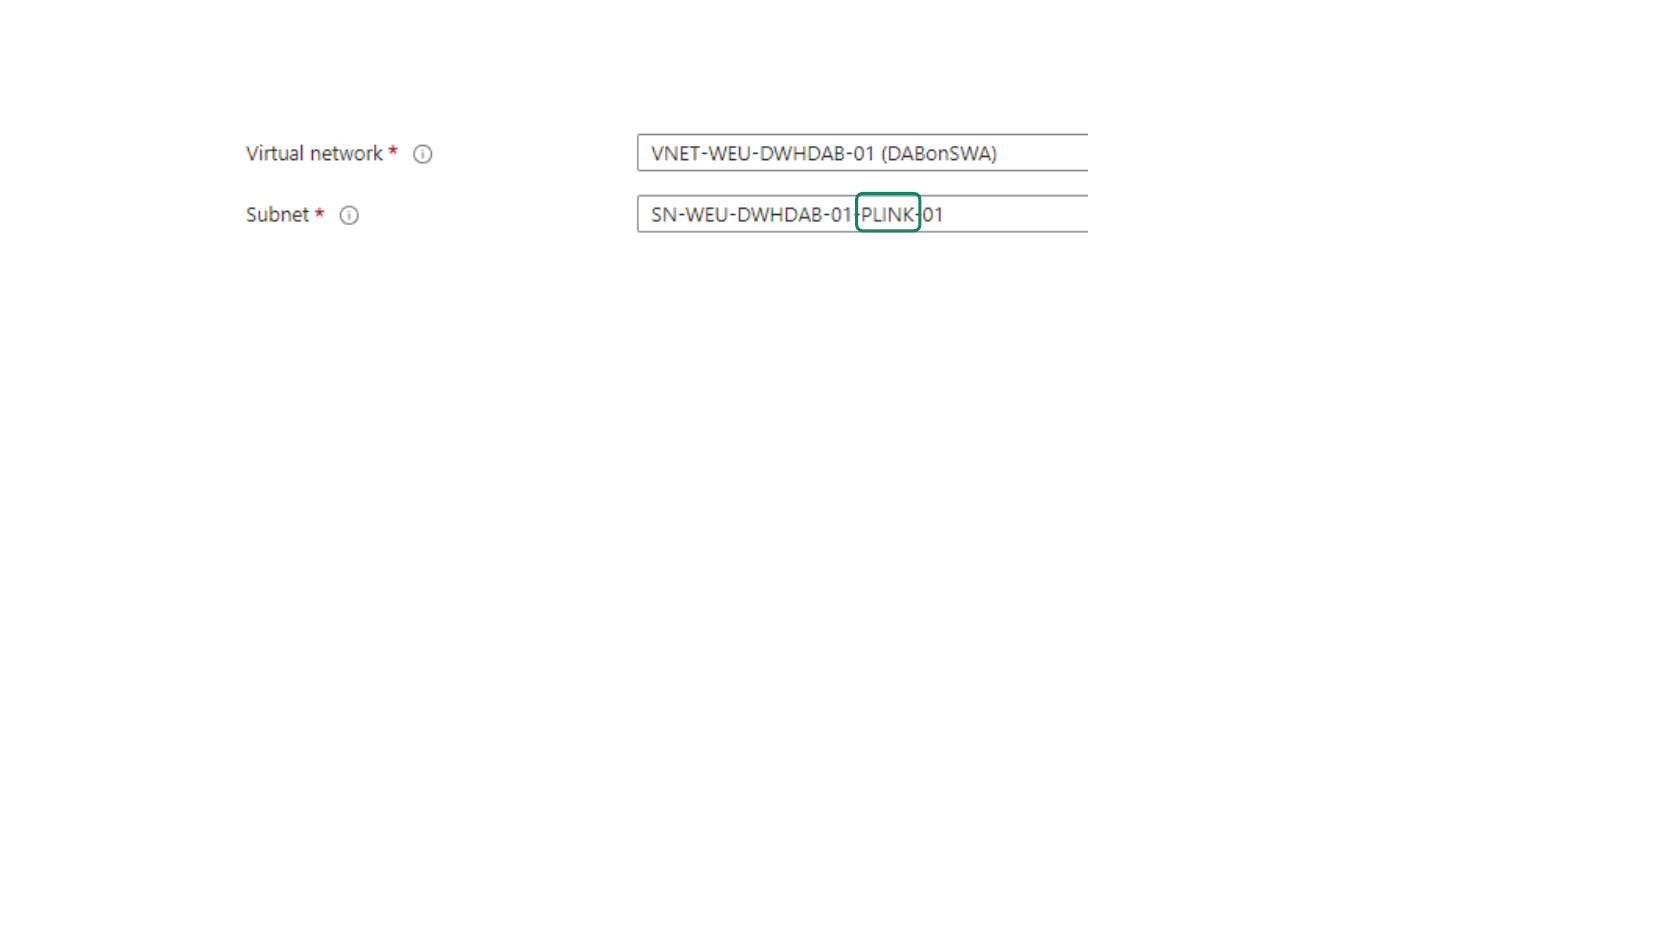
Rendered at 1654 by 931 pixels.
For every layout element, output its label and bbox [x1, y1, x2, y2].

picture [240, 112, 1088, 258]
